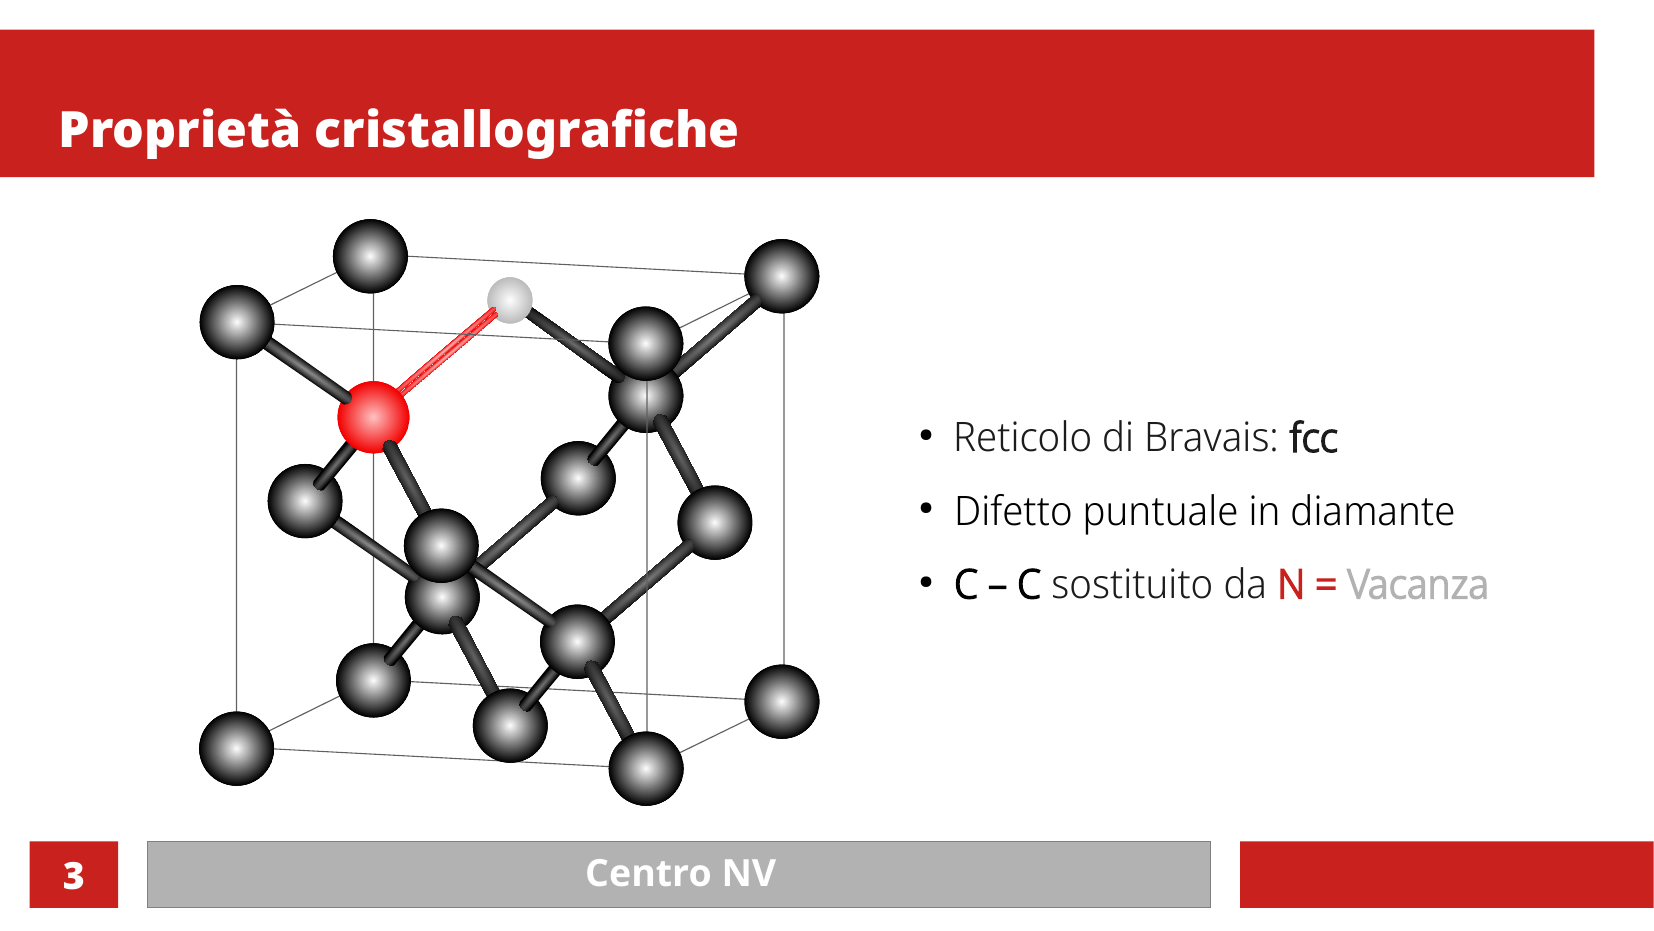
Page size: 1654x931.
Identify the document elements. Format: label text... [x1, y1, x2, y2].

list Reticolo di Bravais: fcc Difetto puntuale in diamante C – C sostituito da N = Vacanza [1013, 221, 1654, 798]
text_box Centro NV [155, 838, 1206, 905]
picture [7, 112, 1013, 912]
title Proprietà cristallografiche [59, 44, 1595, 163]
